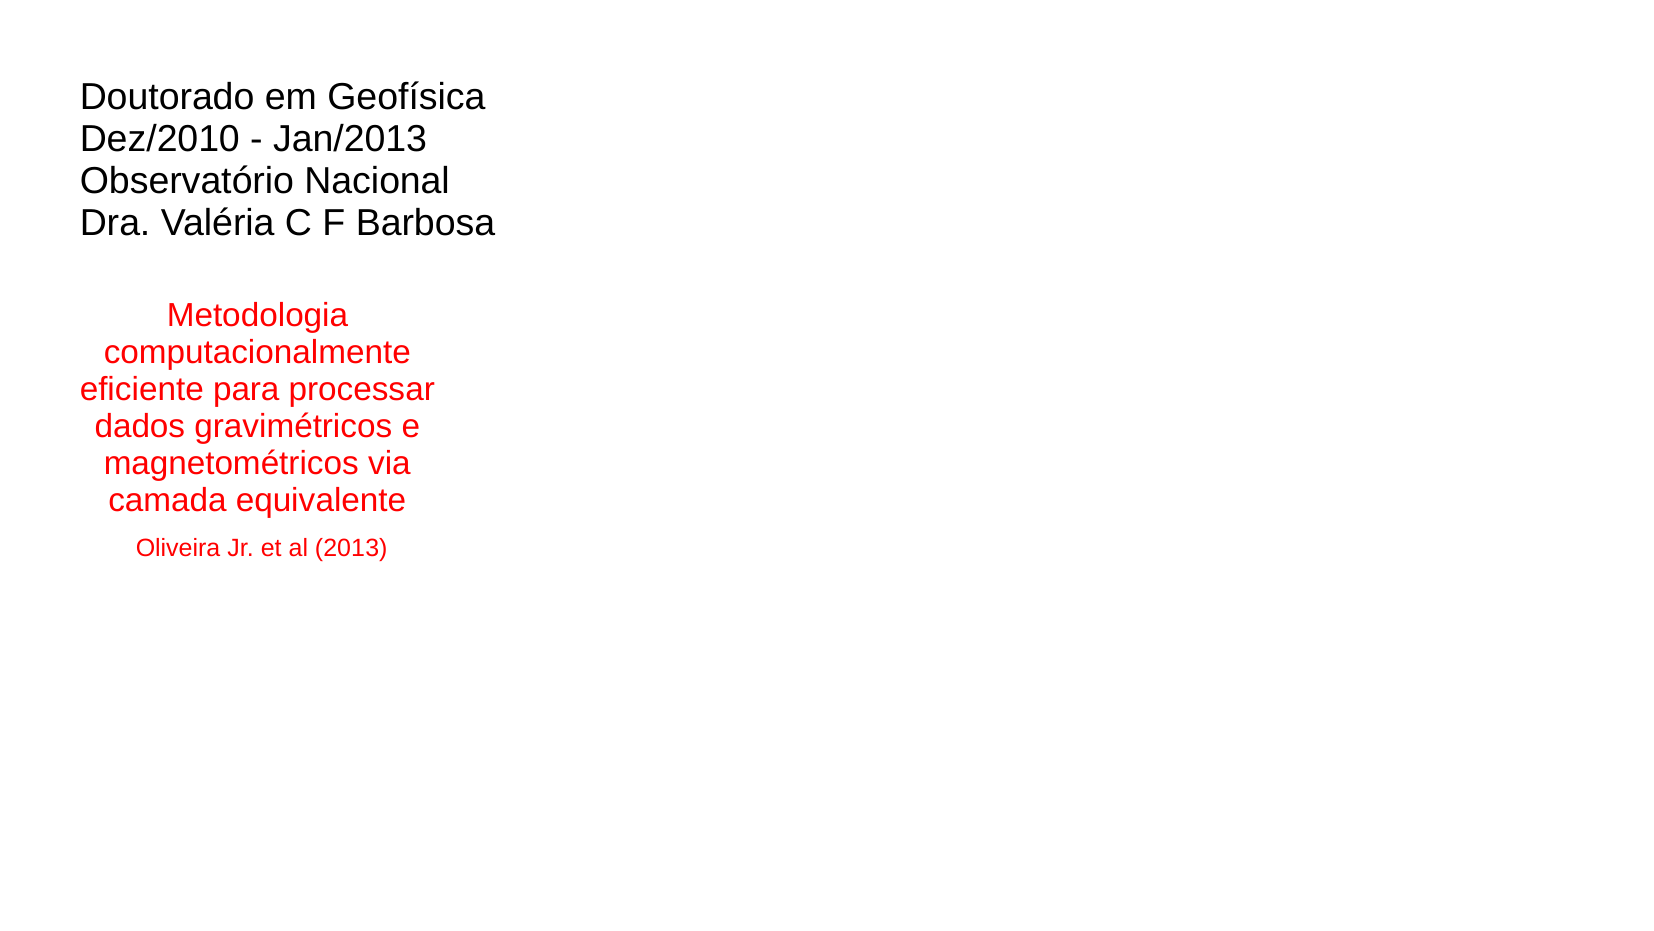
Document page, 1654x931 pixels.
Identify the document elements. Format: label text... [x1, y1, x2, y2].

text_box Oliveira Jr. et al (2013) [82, 526, 442, 574]
text_box Doutorado em Geofísica Dez/2010 - Jan/2013 Observatório Nacional Dra. Valéria C F Barbosa [64, 67, 559, 251]
text_box Metodologia computacionalmente eficiente para processar dados gravimétricos e magnetométricos via camada equivalente [64, 289, 485, 527]
